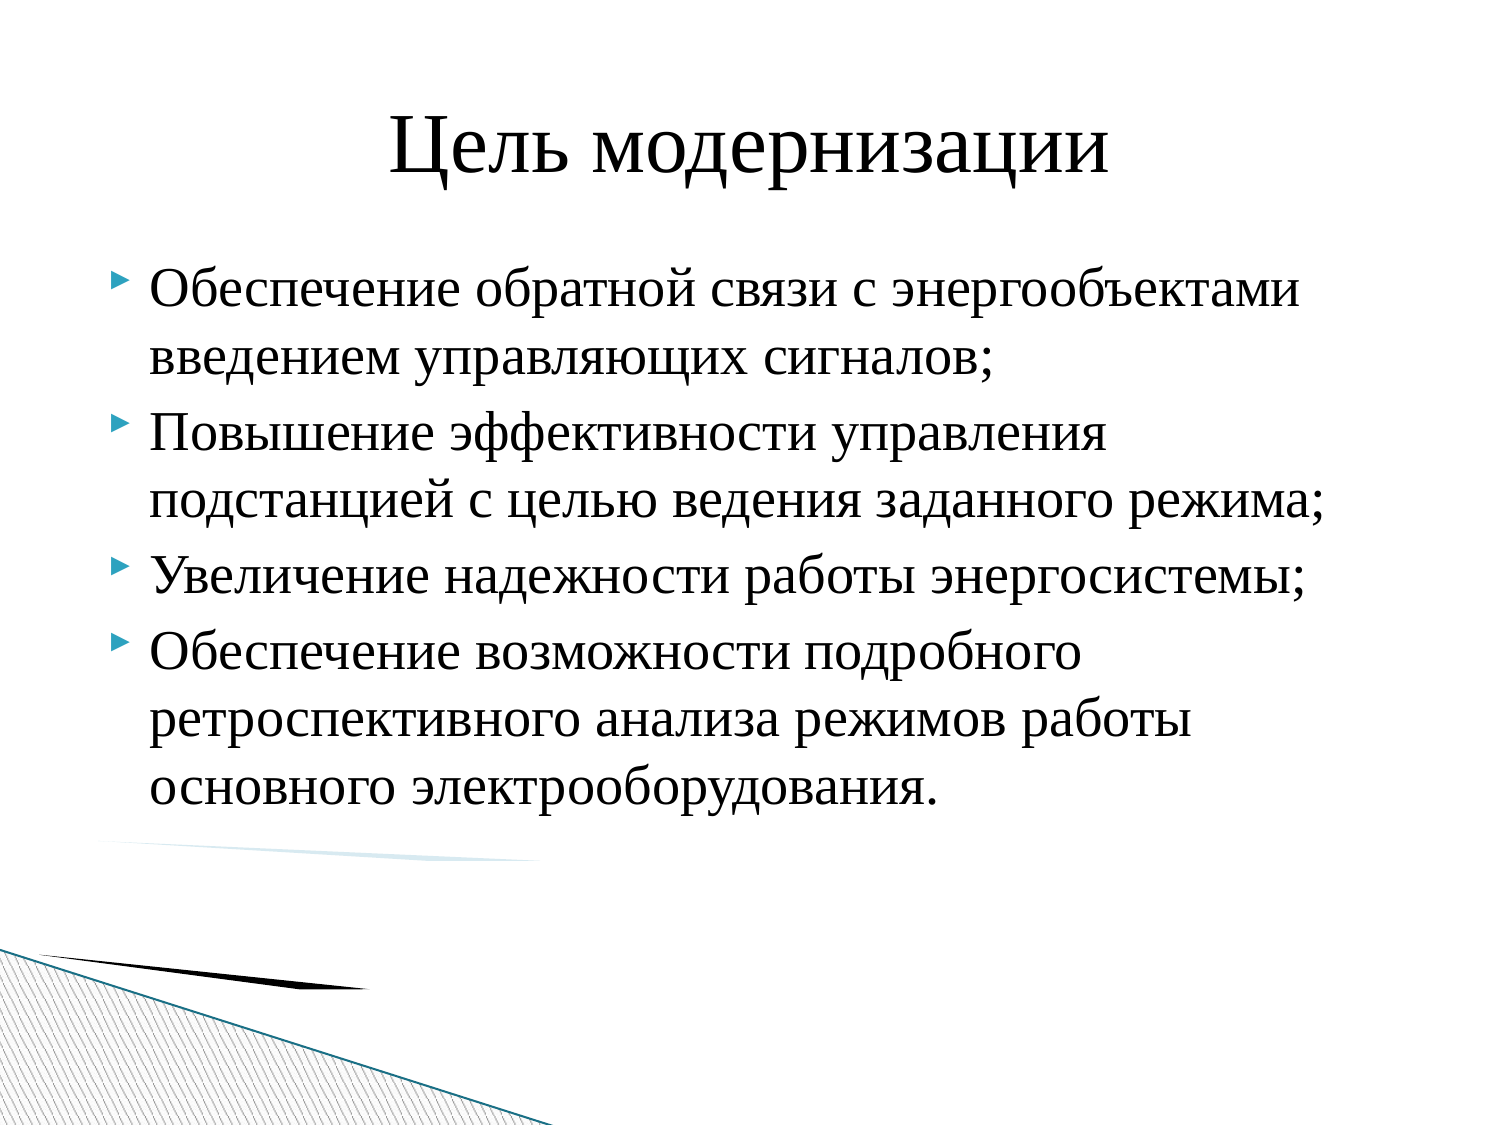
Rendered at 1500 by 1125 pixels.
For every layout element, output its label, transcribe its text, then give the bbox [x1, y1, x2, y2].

title Цель модернизации [75, 45, 1425, 233]
picture [0, 952, 543, 1125]
list Обеспечение обратной связи с энергообъектами введением управляющих сигналов; Повышение эффективности управления подстанцией с целью ведения заданного режима; Увеличение надежности работы энергосистемы; Обеспечение возможности подробного ретроспективного анализа режимов работы основного электрооборудования. [75, 243, 1425, 986]
